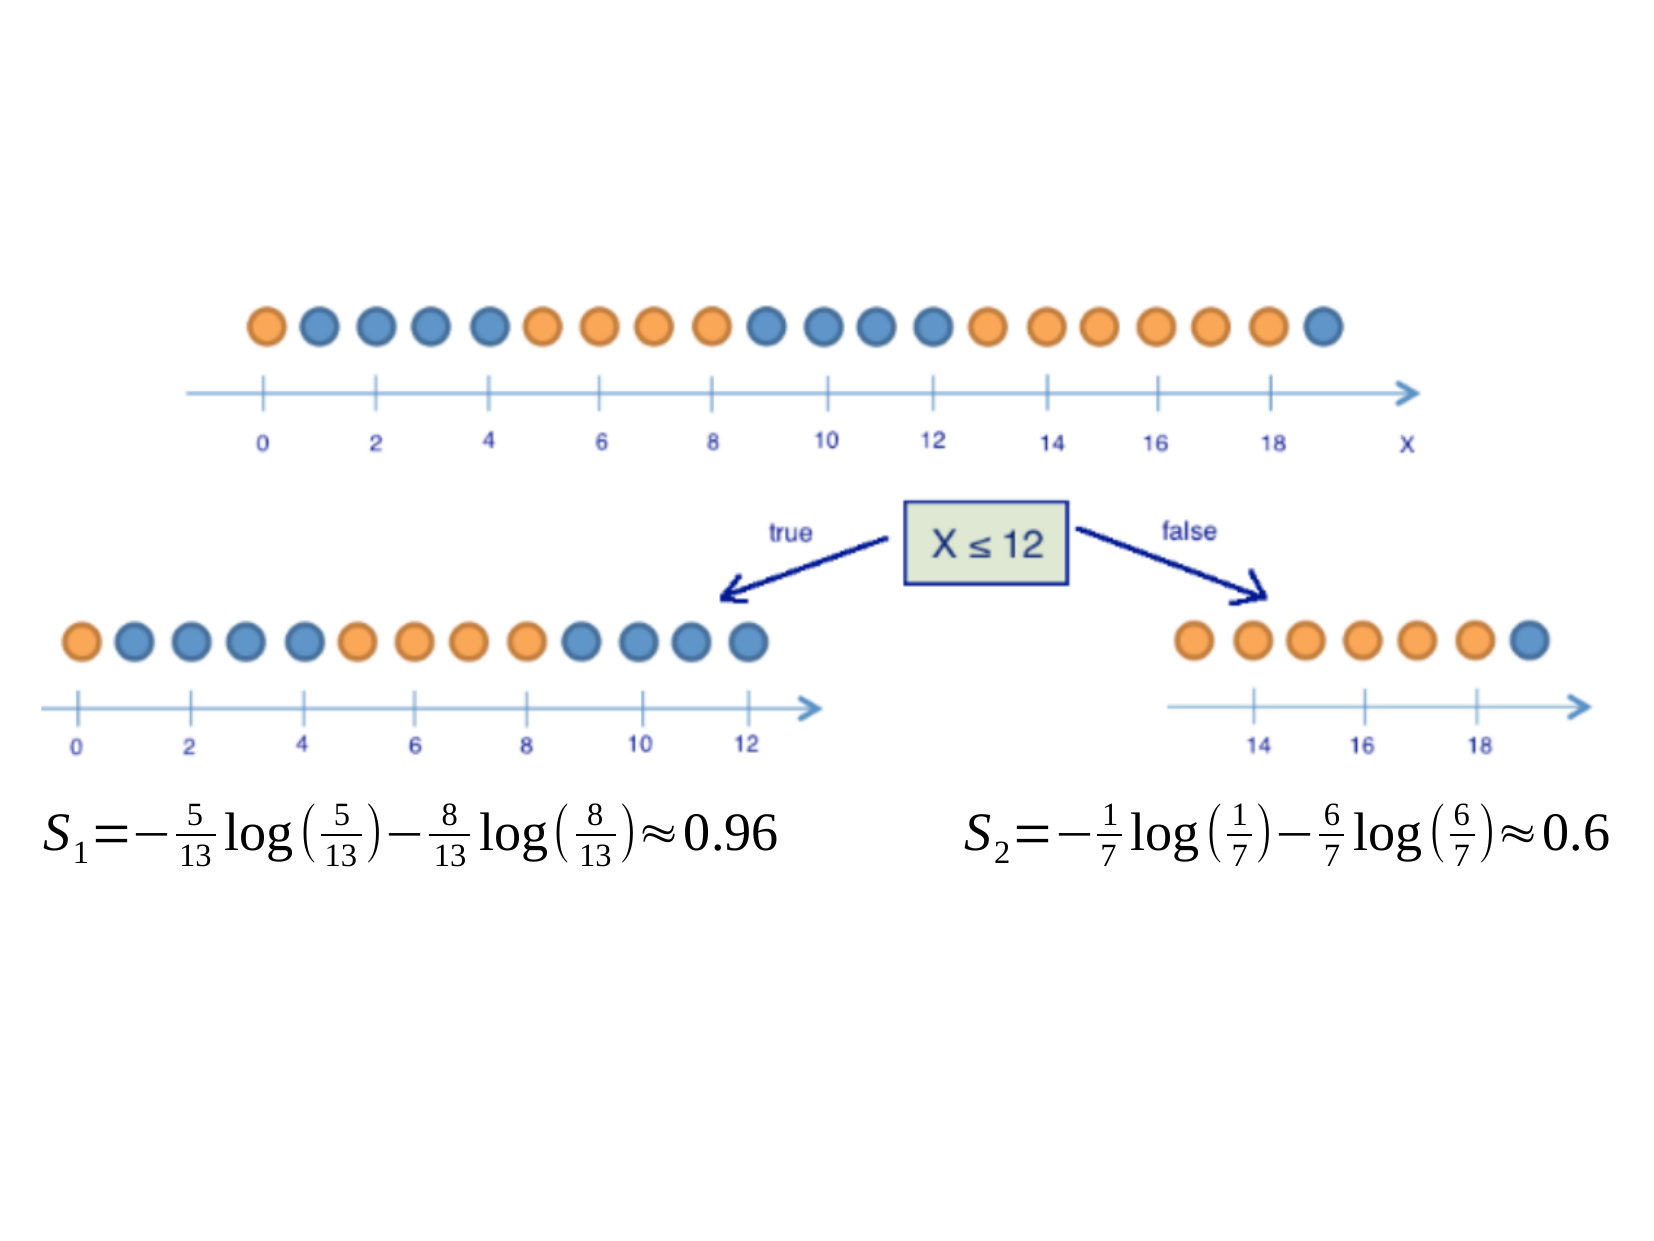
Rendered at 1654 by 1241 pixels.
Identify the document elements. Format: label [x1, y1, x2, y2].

chart [956, 796, 1618, 875]
chart [35, 796, 786, 875]
picture [11, 269, 1654, 804]
